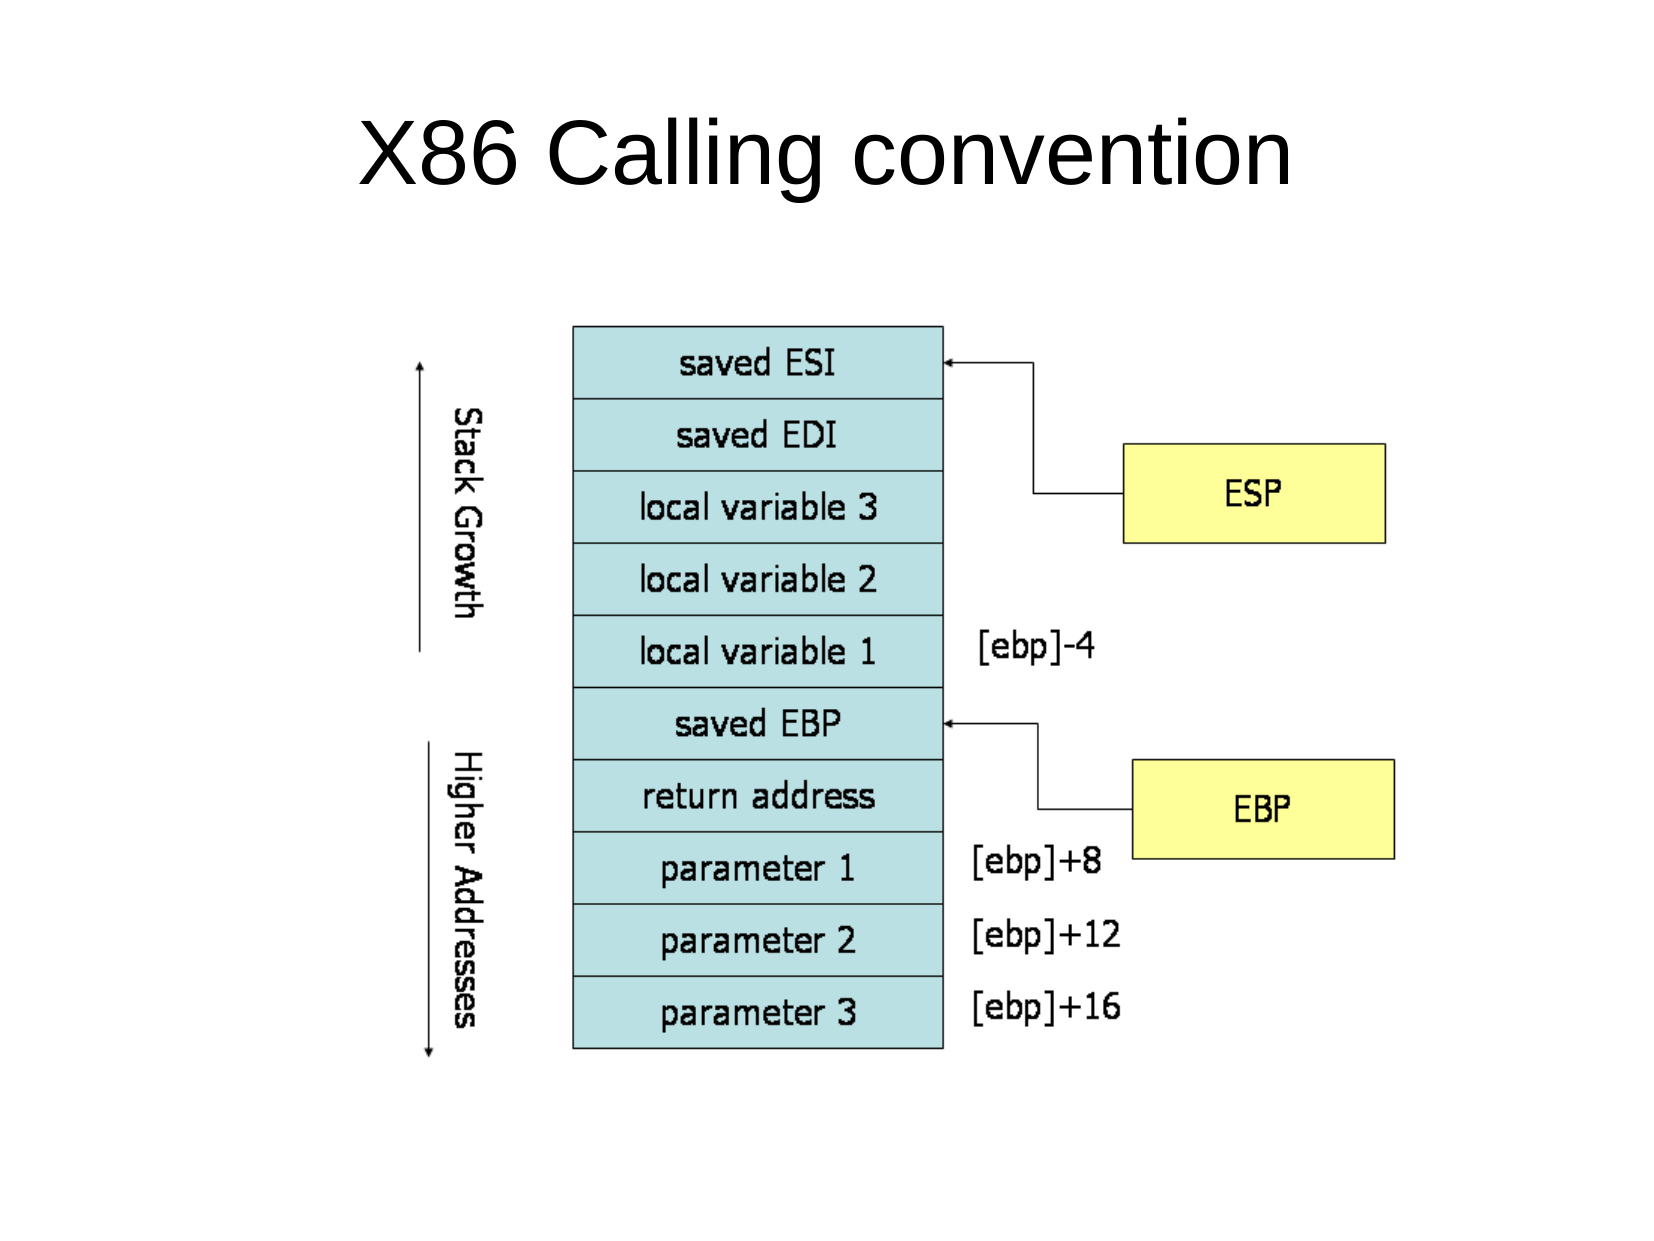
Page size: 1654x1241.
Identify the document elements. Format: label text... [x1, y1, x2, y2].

title X86 Calling convention [82, 49, 1571, 257]
picture [347, 290, 1430, 1102]
